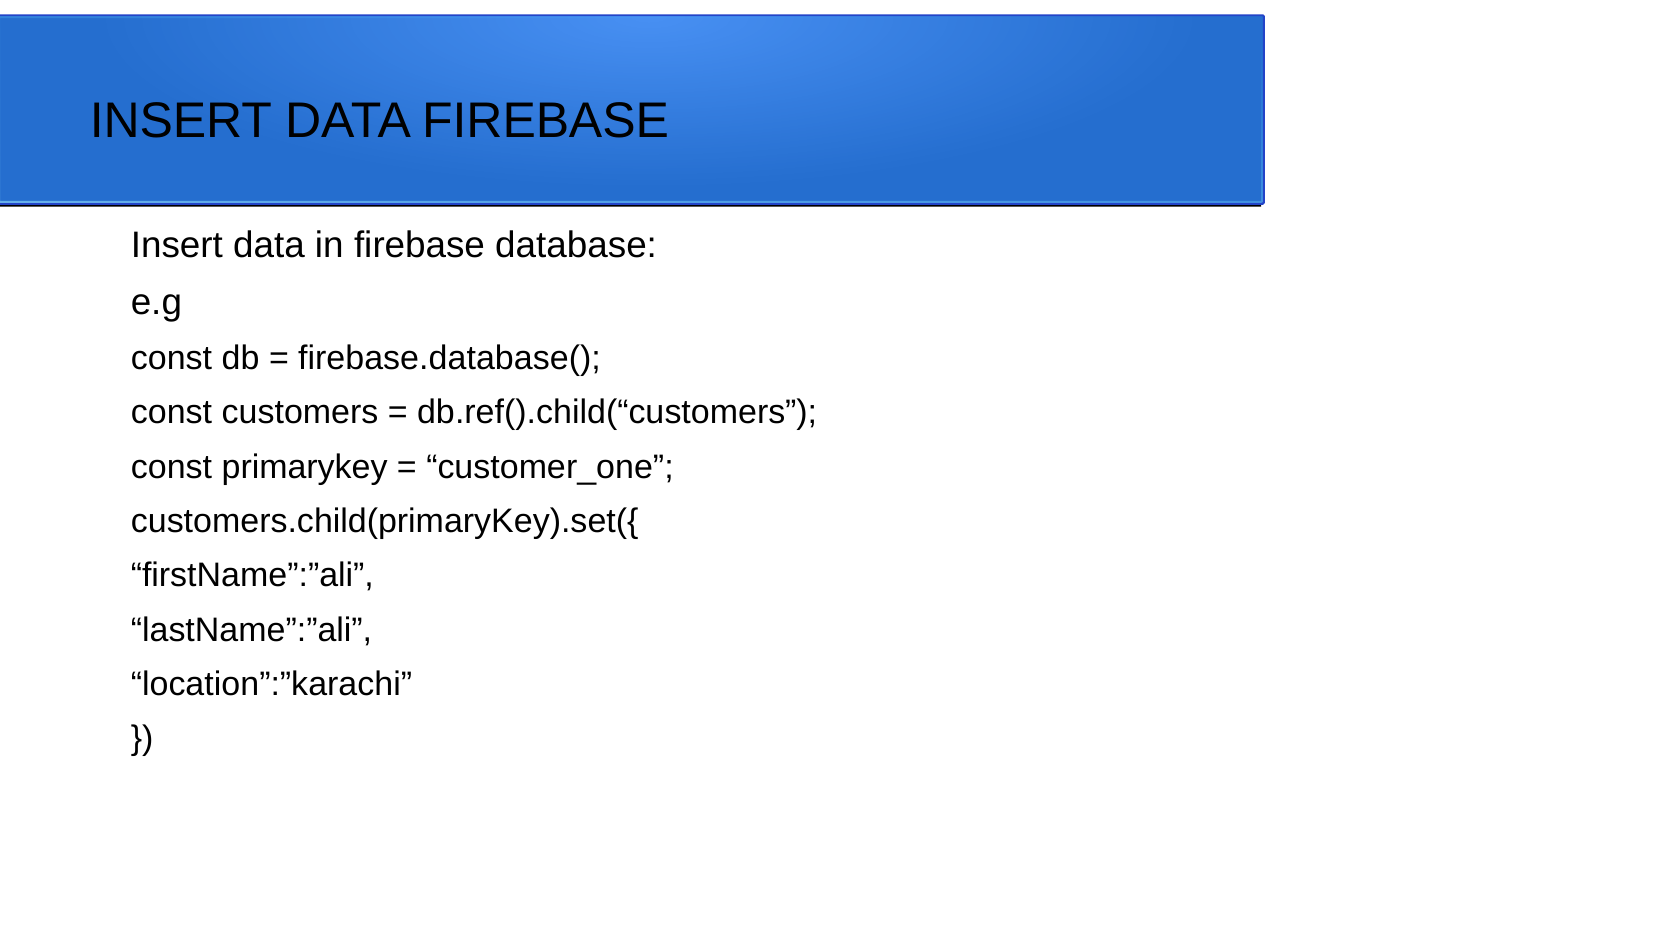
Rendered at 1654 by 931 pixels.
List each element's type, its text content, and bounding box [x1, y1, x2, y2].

text_box INSERT DATA FIREBASE [75, 84, 698, 147]
list Insert data in firebase database: e.g const db = firebase.database(); const customers = db.ref().child(“customers”); const primarykey = “customer_one”; customers.child(primaryKey).set({ “firstName”:”ali”, “lastName”:”ali”, “location”:”karachi” }) [82, 224, 1571, 764]
